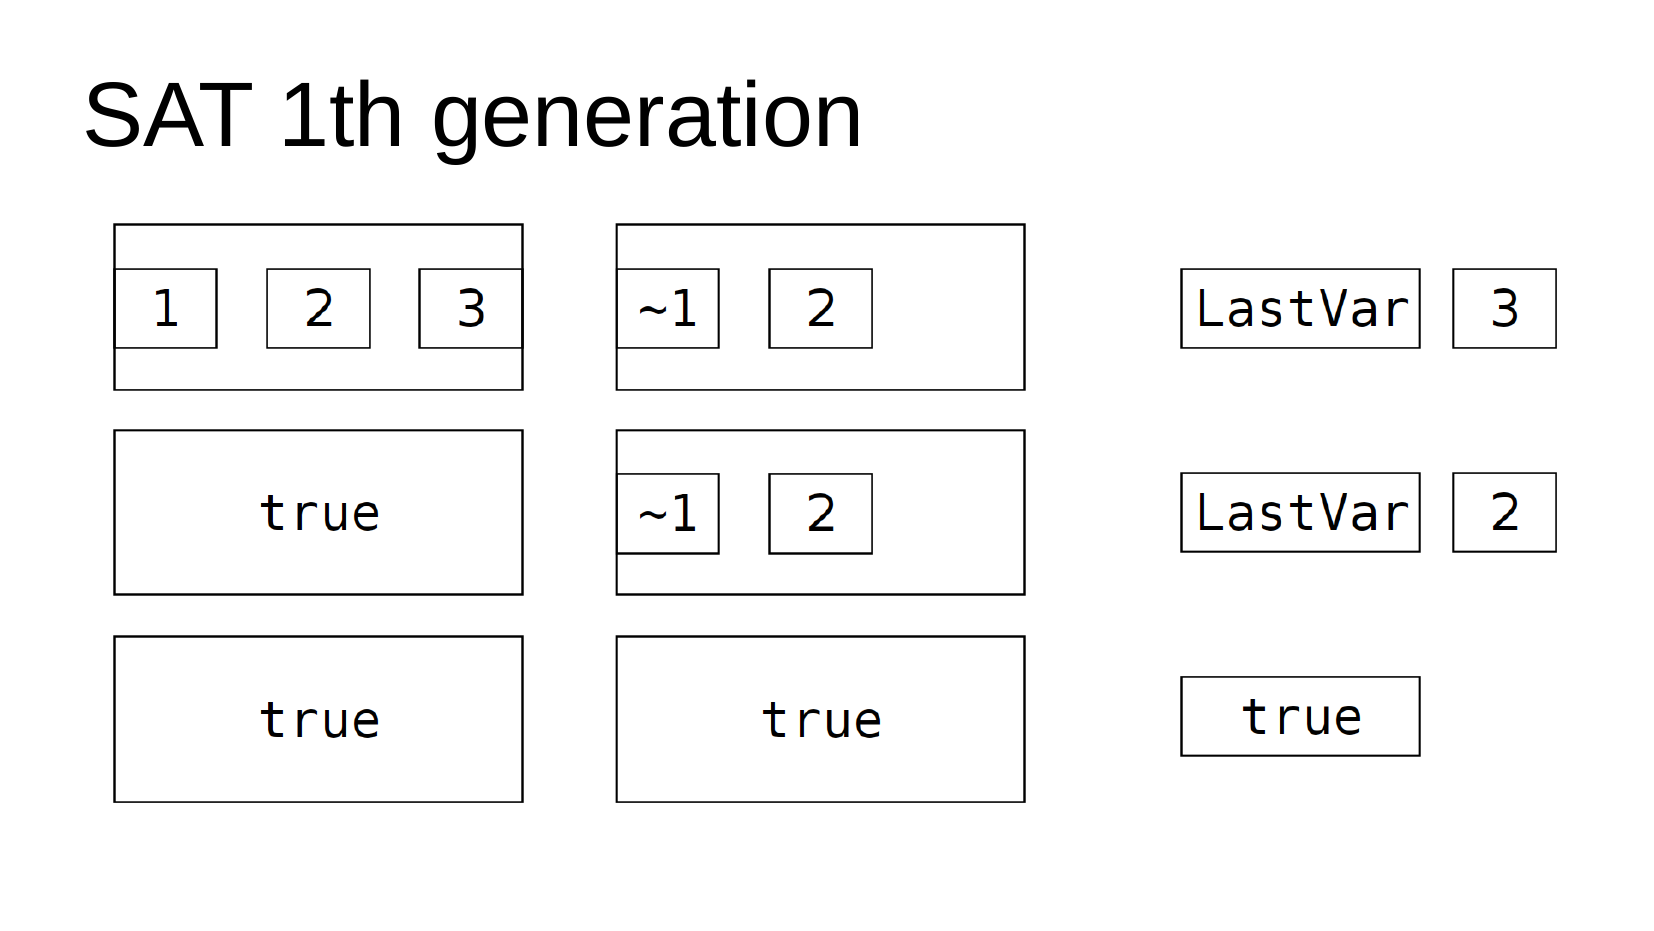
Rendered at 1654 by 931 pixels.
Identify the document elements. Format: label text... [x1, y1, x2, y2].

title SAT 1th generation [82, 37, 1571, 192]
picture [82, 192, 1586, 832]
